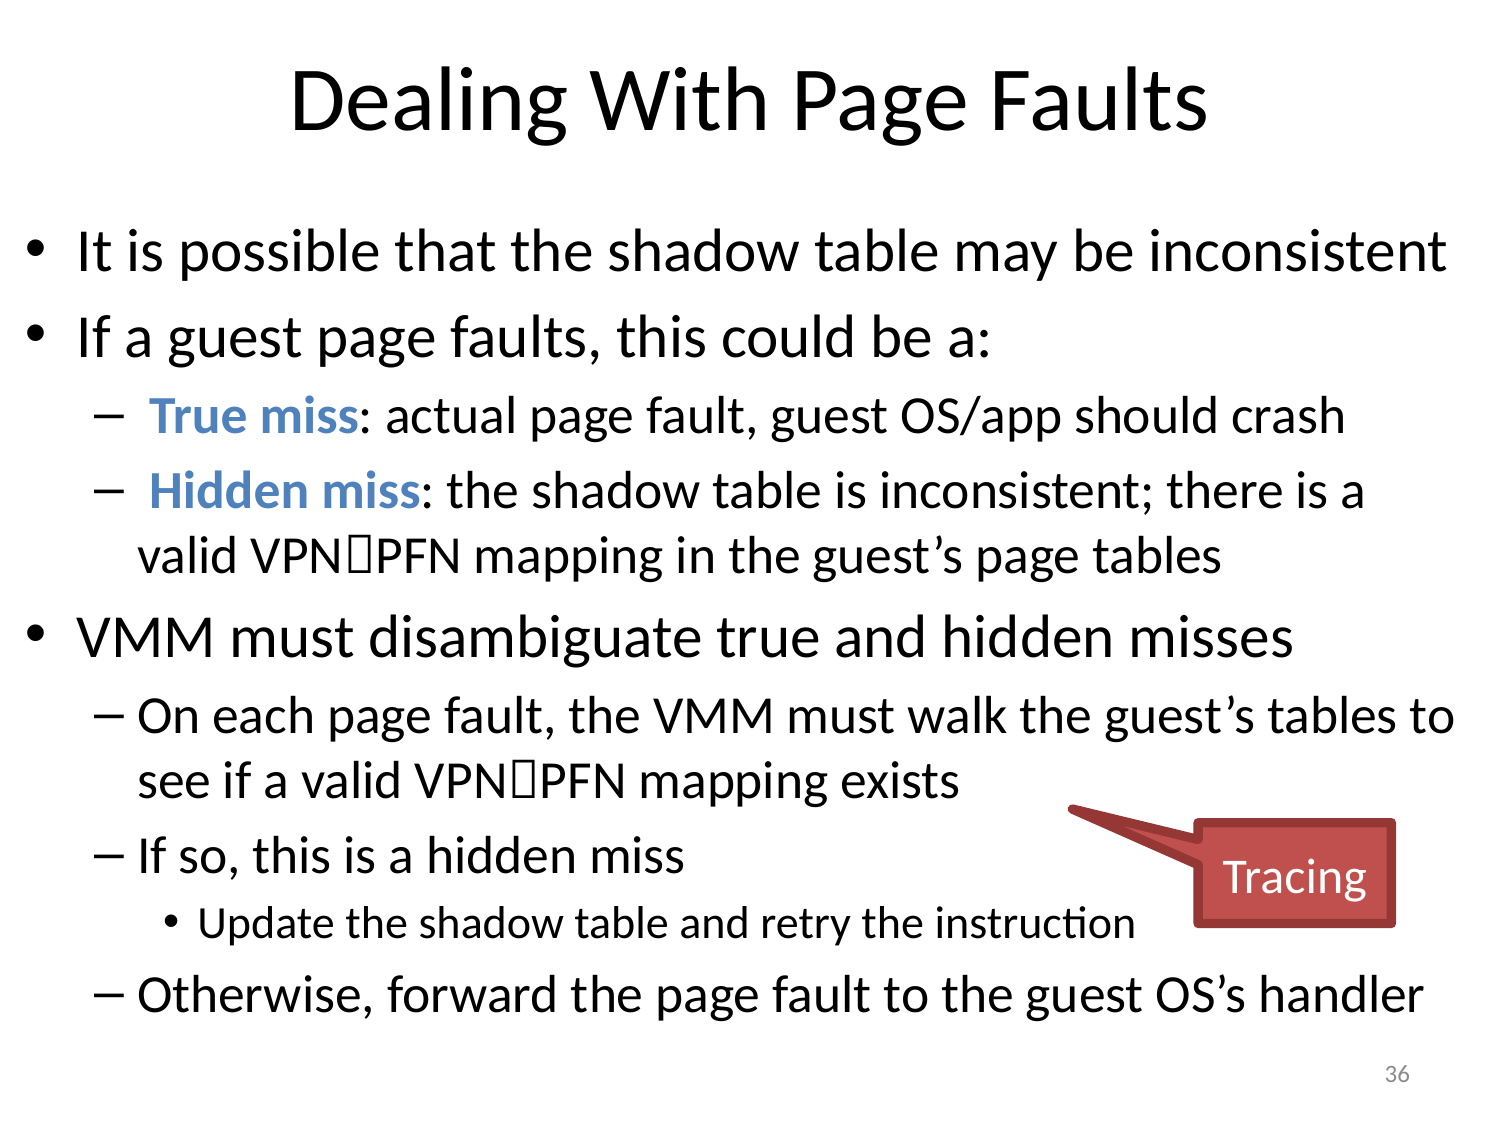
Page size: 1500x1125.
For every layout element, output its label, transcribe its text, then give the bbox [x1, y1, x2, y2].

title Dealing With Page Faults [75, 0, 1425, 188]
slide_number <number> [1074, 1042, 1425, 1103]
text_box Tracing [1072, 809, 1392, 924]
list It is possible that the shadow table may be inconsistent If a guest page faults, this could be a: True miss: actual page fault, guest OS/app should crash Hidden miss: the shadow table is inconsistent; there is a valid VPNPFN mapping in the guest’s page tables VMM must disambiguate true and hidden misses On each page fault, the VMM must walk the guest’s tables to see if a valid VPNPFN mapping exists If so, this is a hidden miss Update the shadow table and retry the instruction Otherwise, forward the page fault to the guest OS’s handler [10, 202, 1486, 1108]
